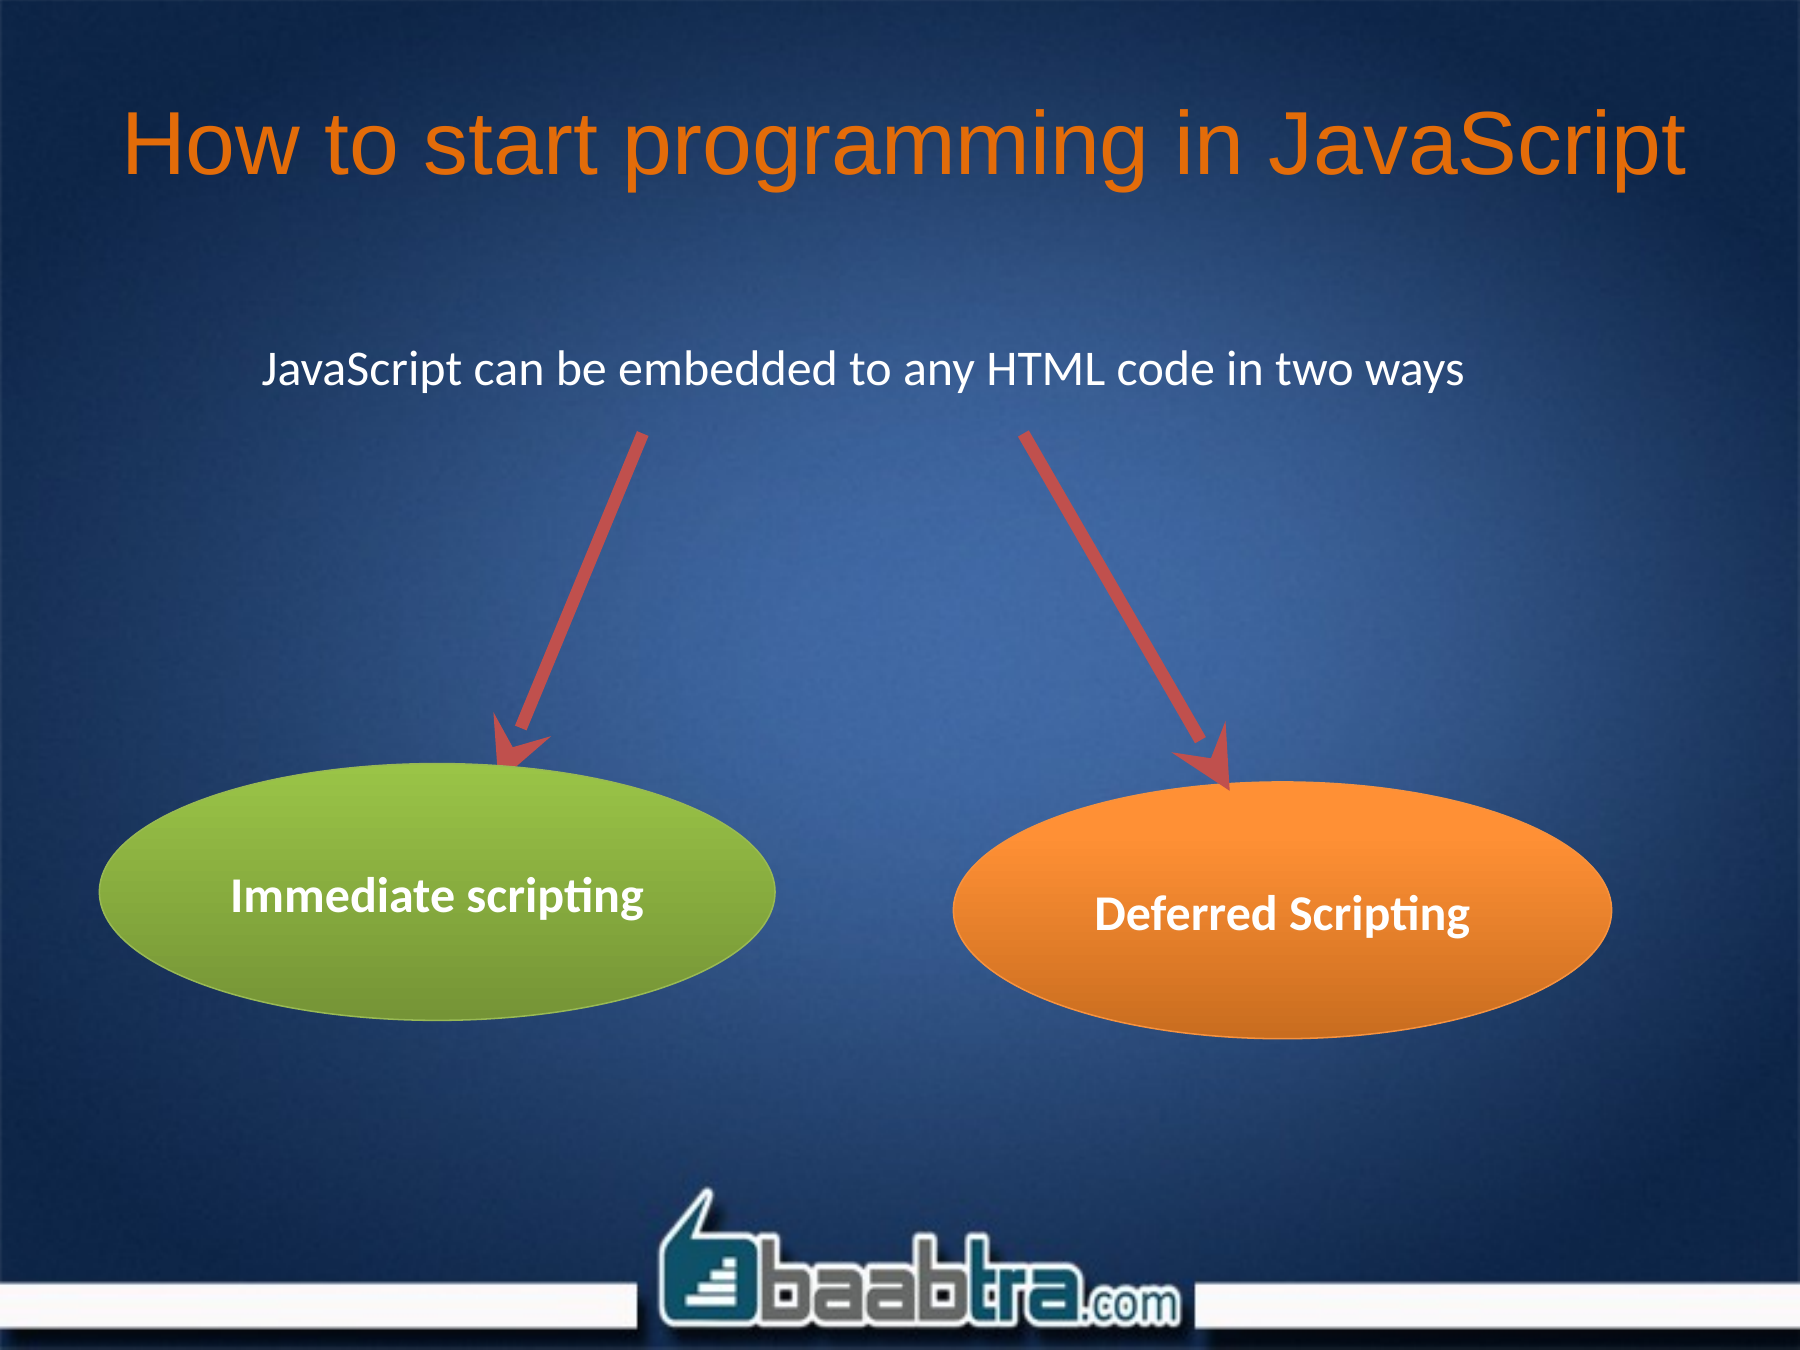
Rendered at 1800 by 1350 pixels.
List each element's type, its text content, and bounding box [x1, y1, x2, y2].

text_box How to start programming in JavaScript [22, 45, 1786, 233]
text_box JavaScript can be embedded to any HTML code in two ways [145, 328, 1536, 1078]
picture [0, 0, 1800, 1350]
text_box Immediate scripting [99, 763, 776, 1021]
text_box Deferred Scripting [953, 781, 1612, 1039]
